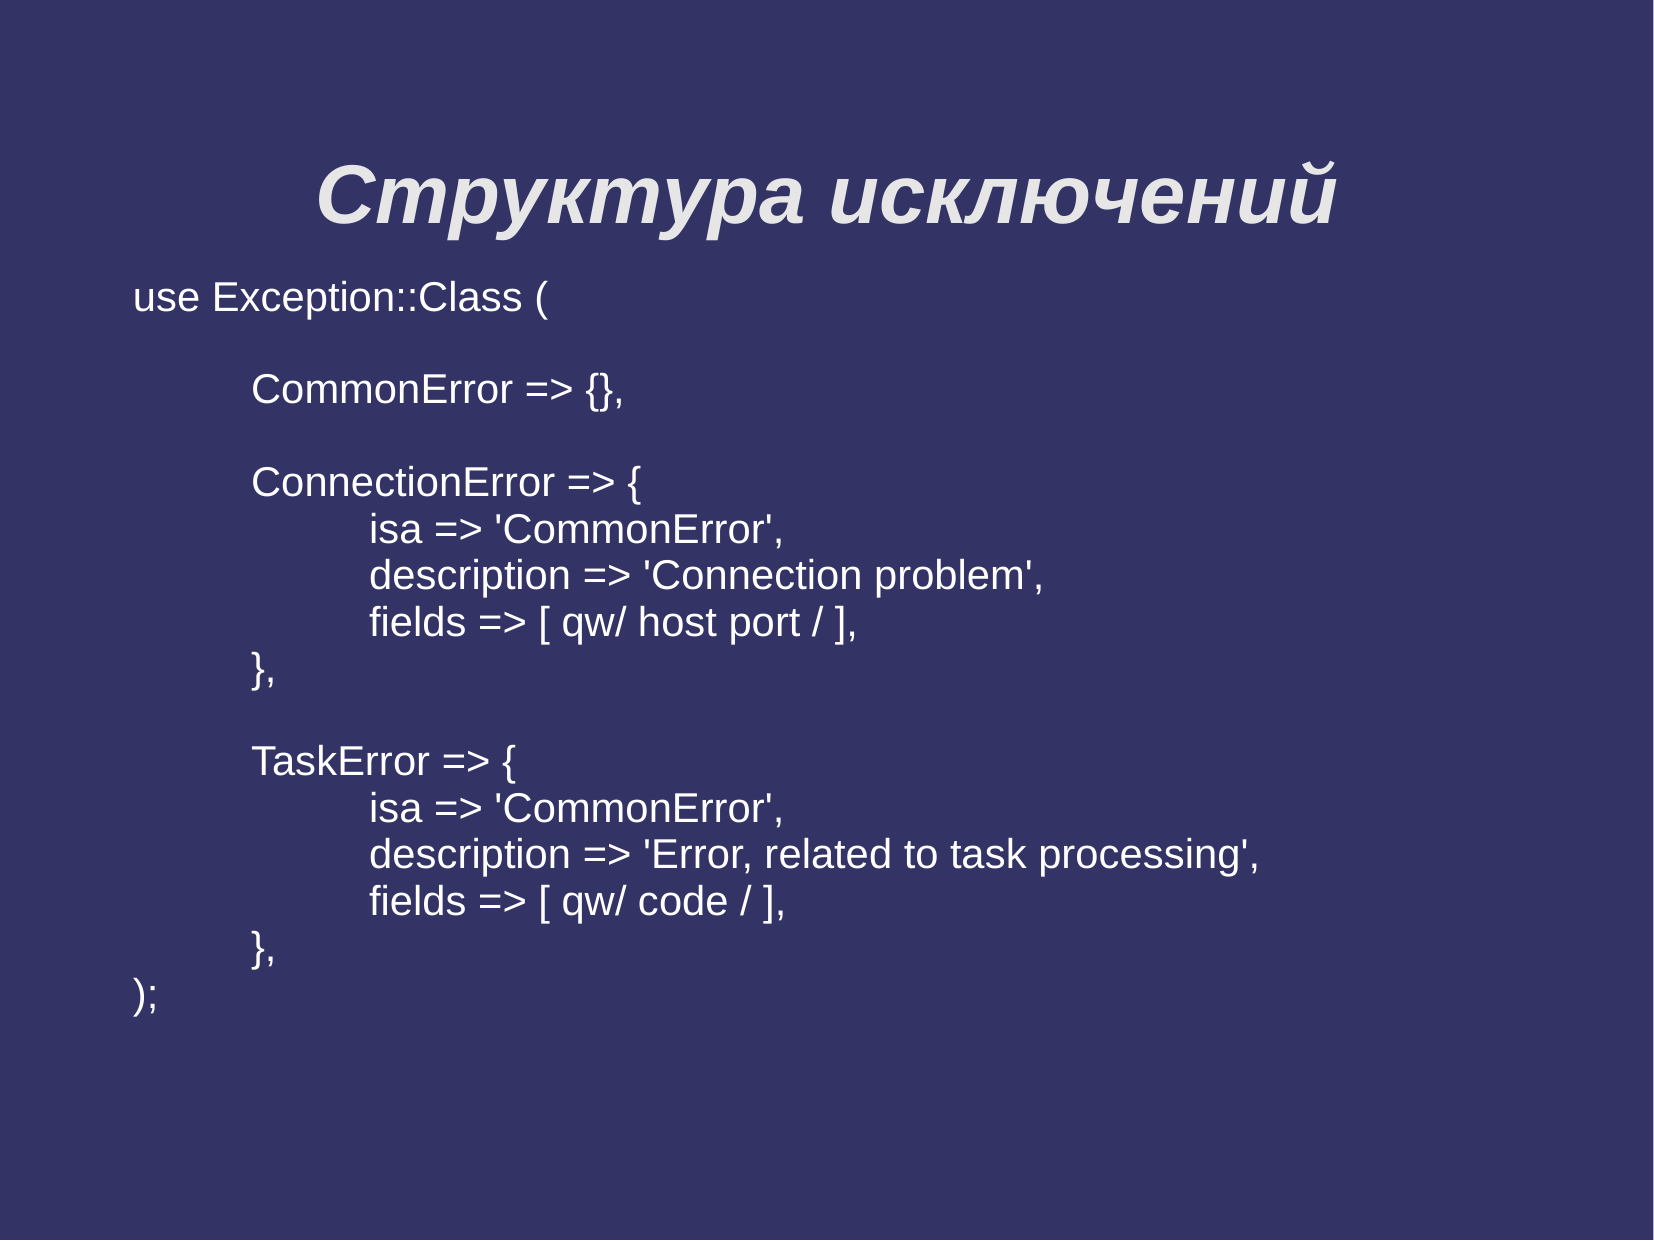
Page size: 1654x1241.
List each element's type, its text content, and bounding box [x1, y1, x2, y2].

text_box use Exception::Class ( CommonError => {}, ConnectionError => { isa => 'CommonError', description => 'Connection problem', fields => [ qw/ host port / ], }, TaskError => { isa => 'CommonError', description => 'Error, related to task processing', fields => [ qw/ code / ], }, ); [118, 265, 1536, 1146]
title Структура исключений [118, 90, 1536, 265]
